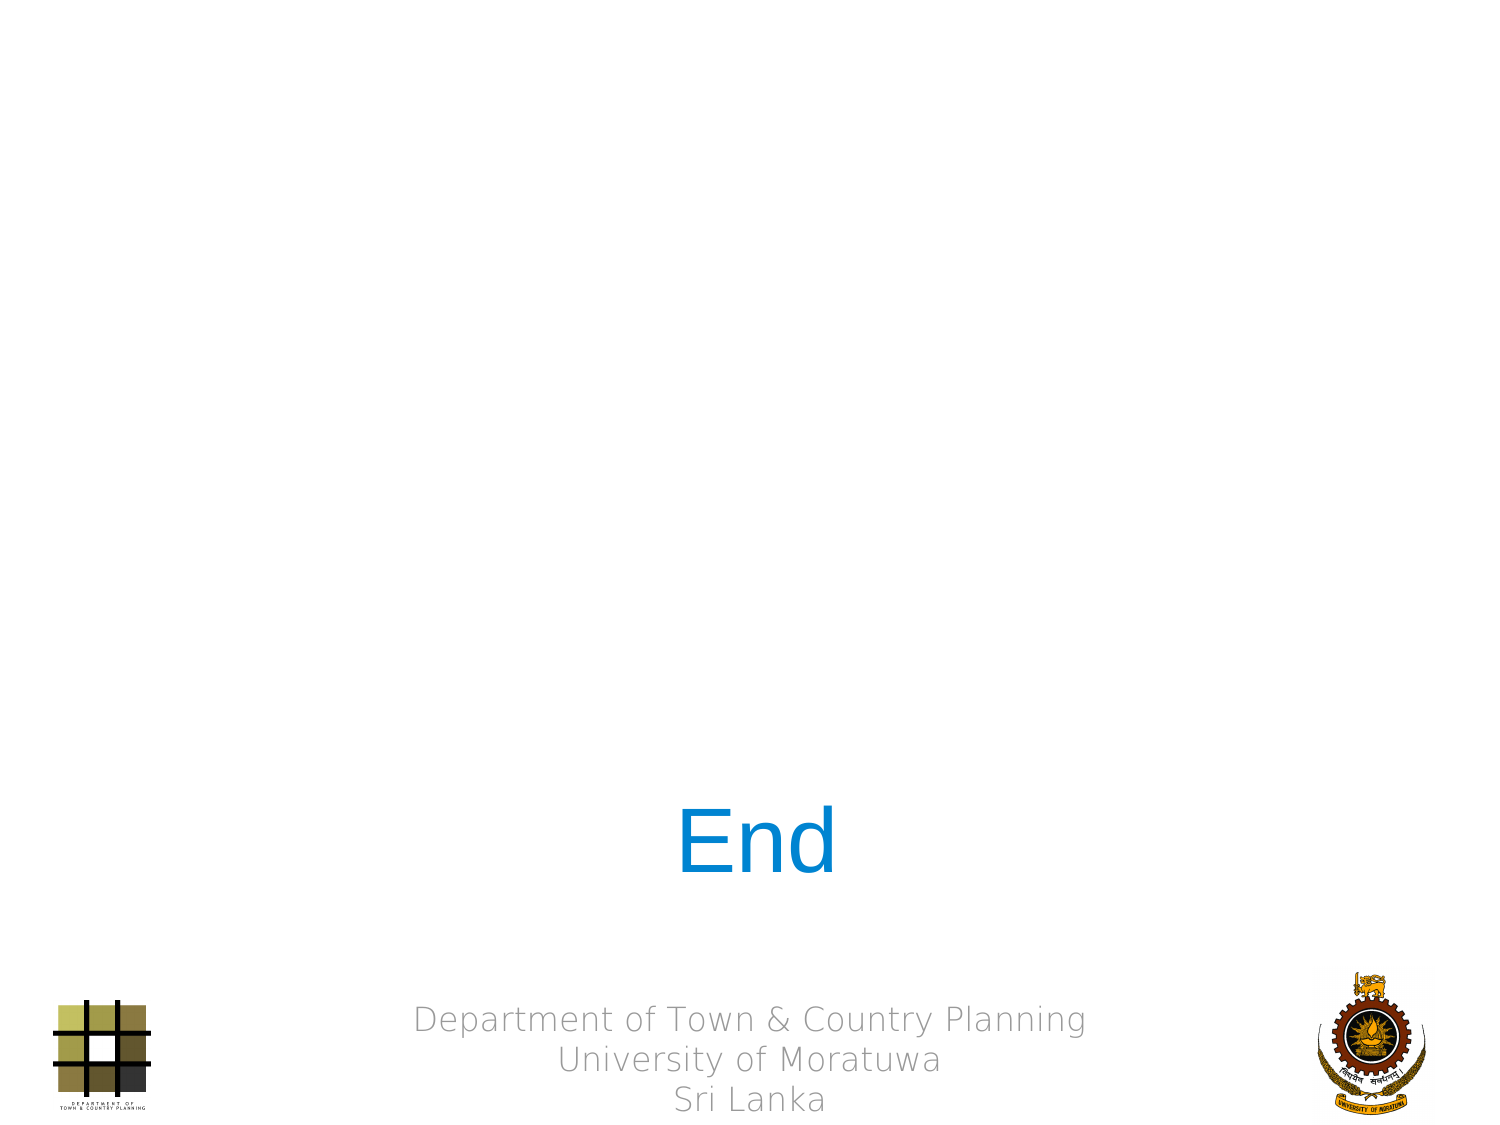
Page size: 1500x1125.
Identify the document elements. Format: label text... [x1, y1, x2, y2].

picture [53, 1000, 151, 1110]
picture [1312, 966, 1435, 1125]
title End [315, 742, 1201, 931]
